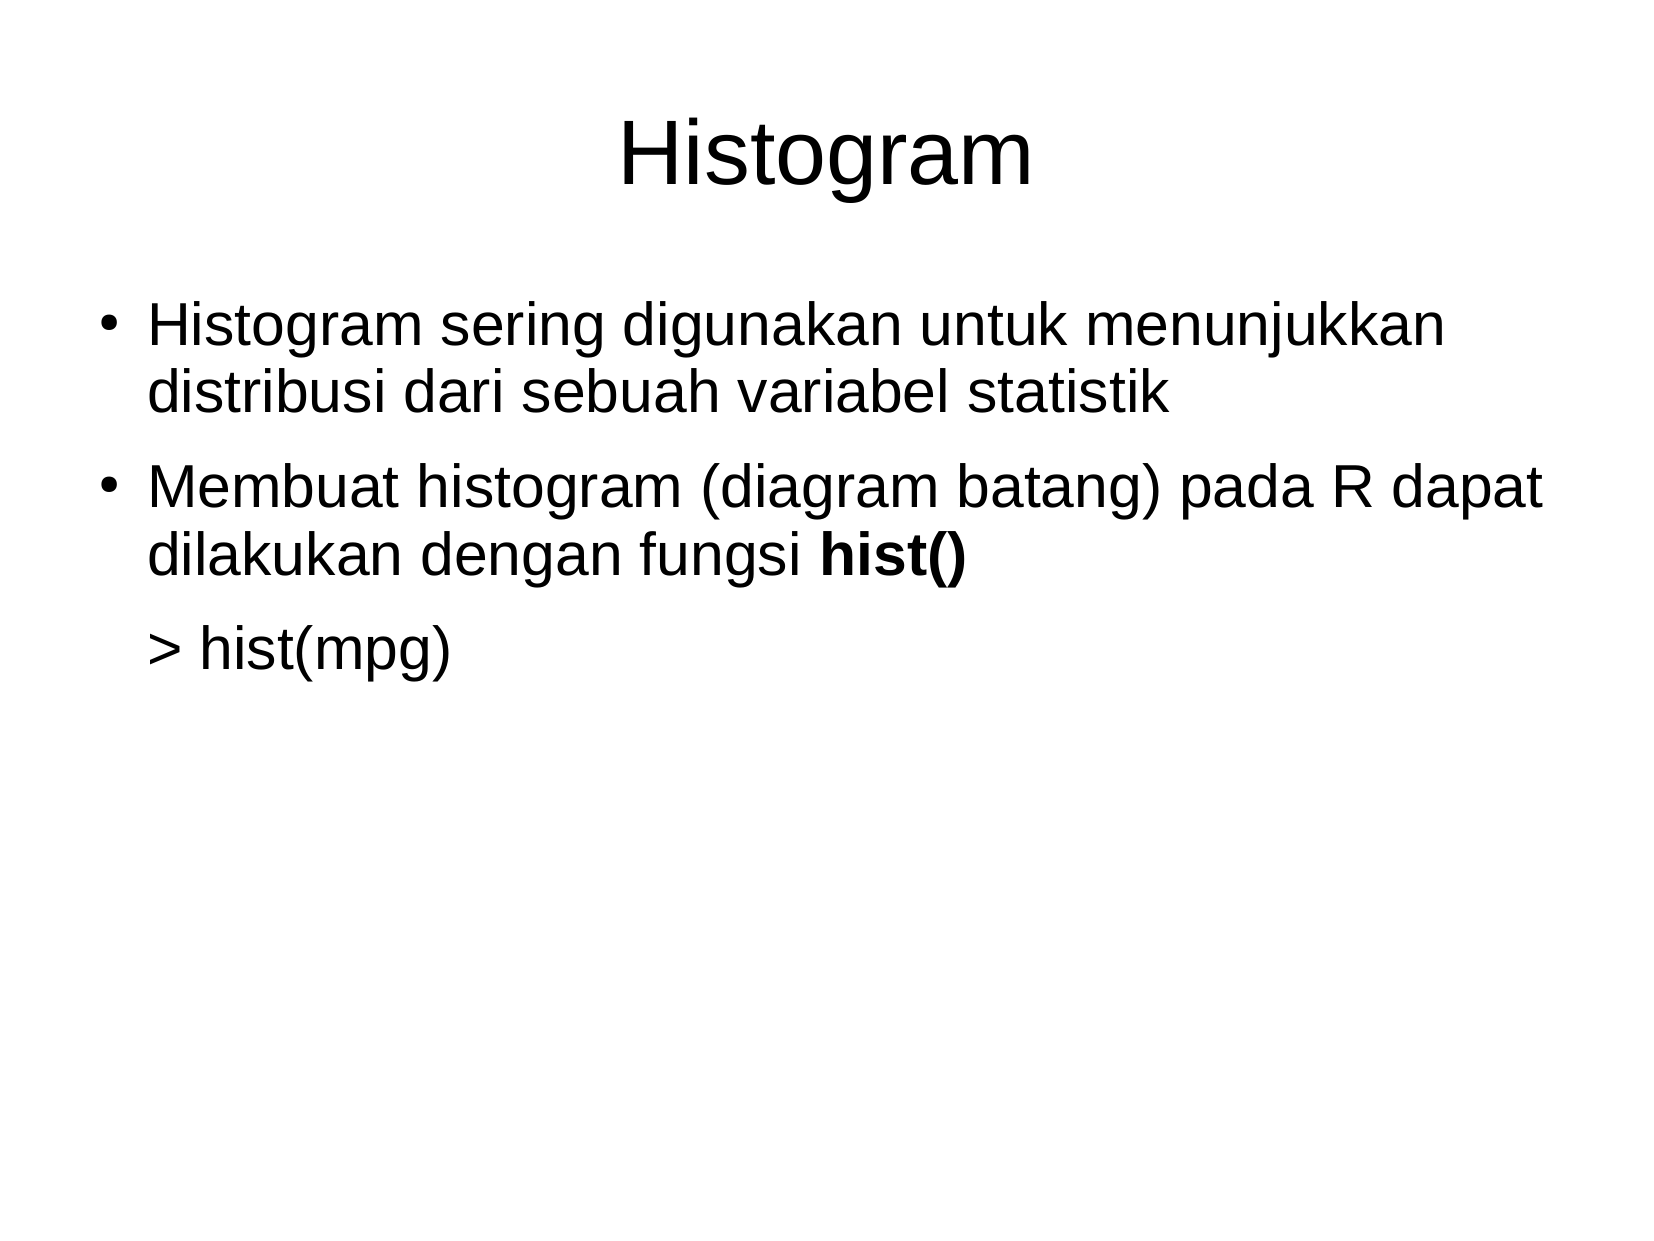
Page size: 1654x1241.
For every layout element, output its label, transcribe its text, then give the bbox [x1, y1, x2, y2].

list Histogram sering digunakan untuk menunjukkan distribusi dari sebuah variabel statistik Membuat histogram (diagram batang) pada R dapat dilakukan dengan fungsi hist() > hist(mpg) [82, 290, 1571, 691]
title Histogram [82, 49, 1571, 257]
